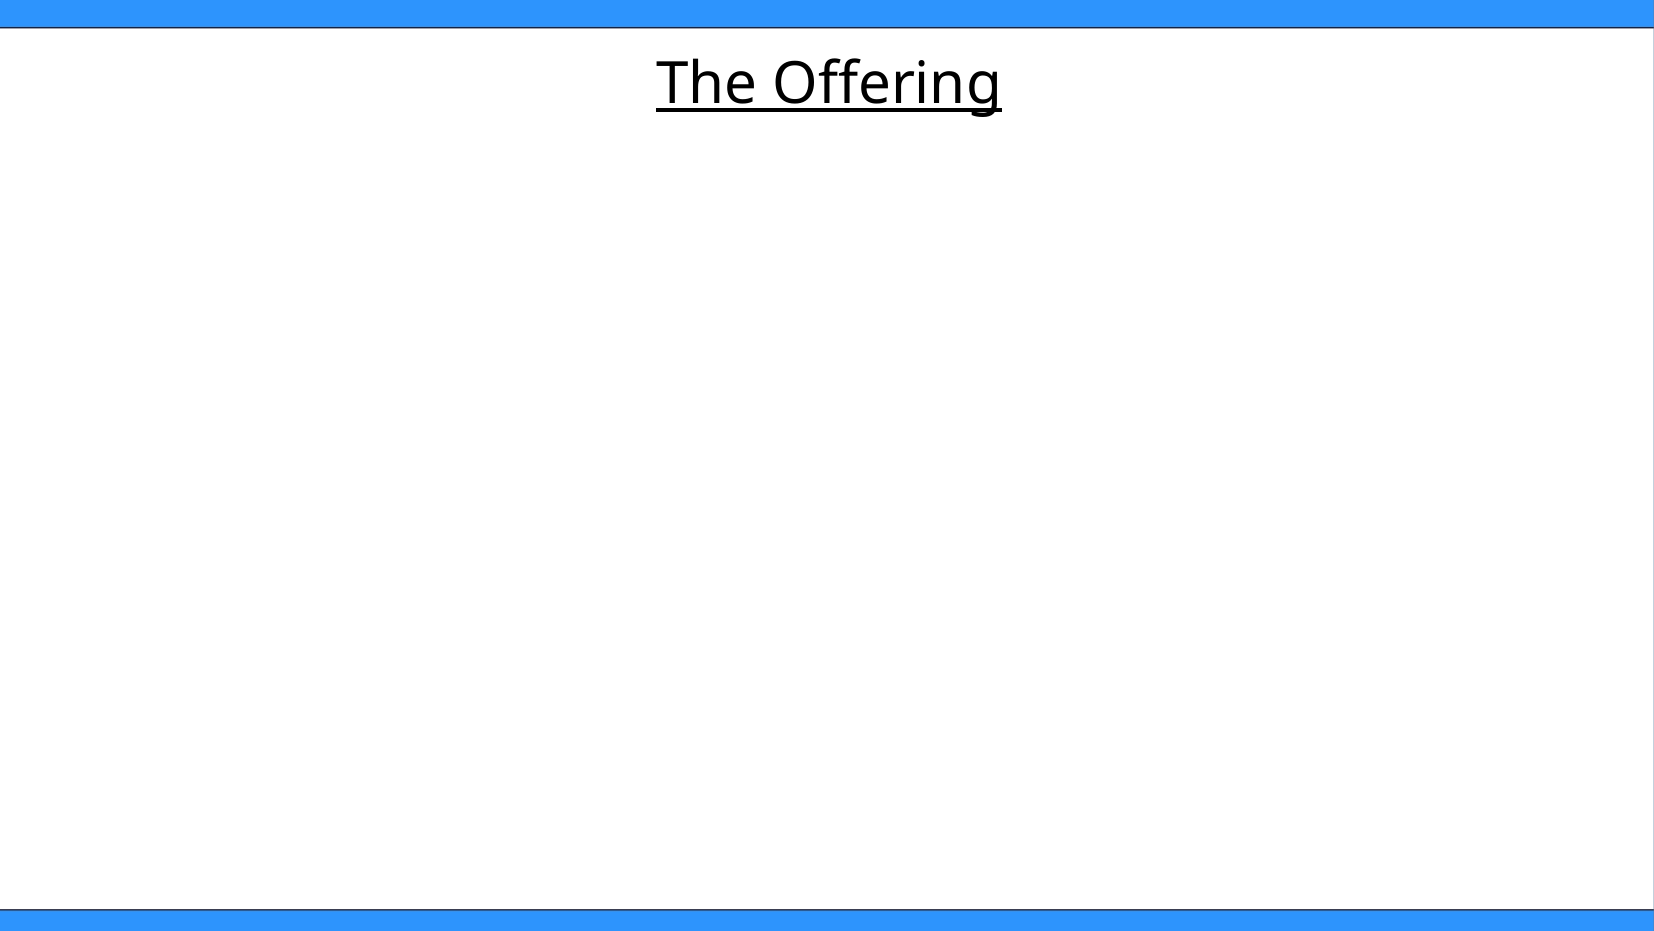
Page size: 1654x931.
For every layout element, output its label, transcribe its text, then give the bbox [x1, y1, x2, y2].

picture [0, 0, 1654, 931]
text_box The Offering [131, 33, 1527, 126]
